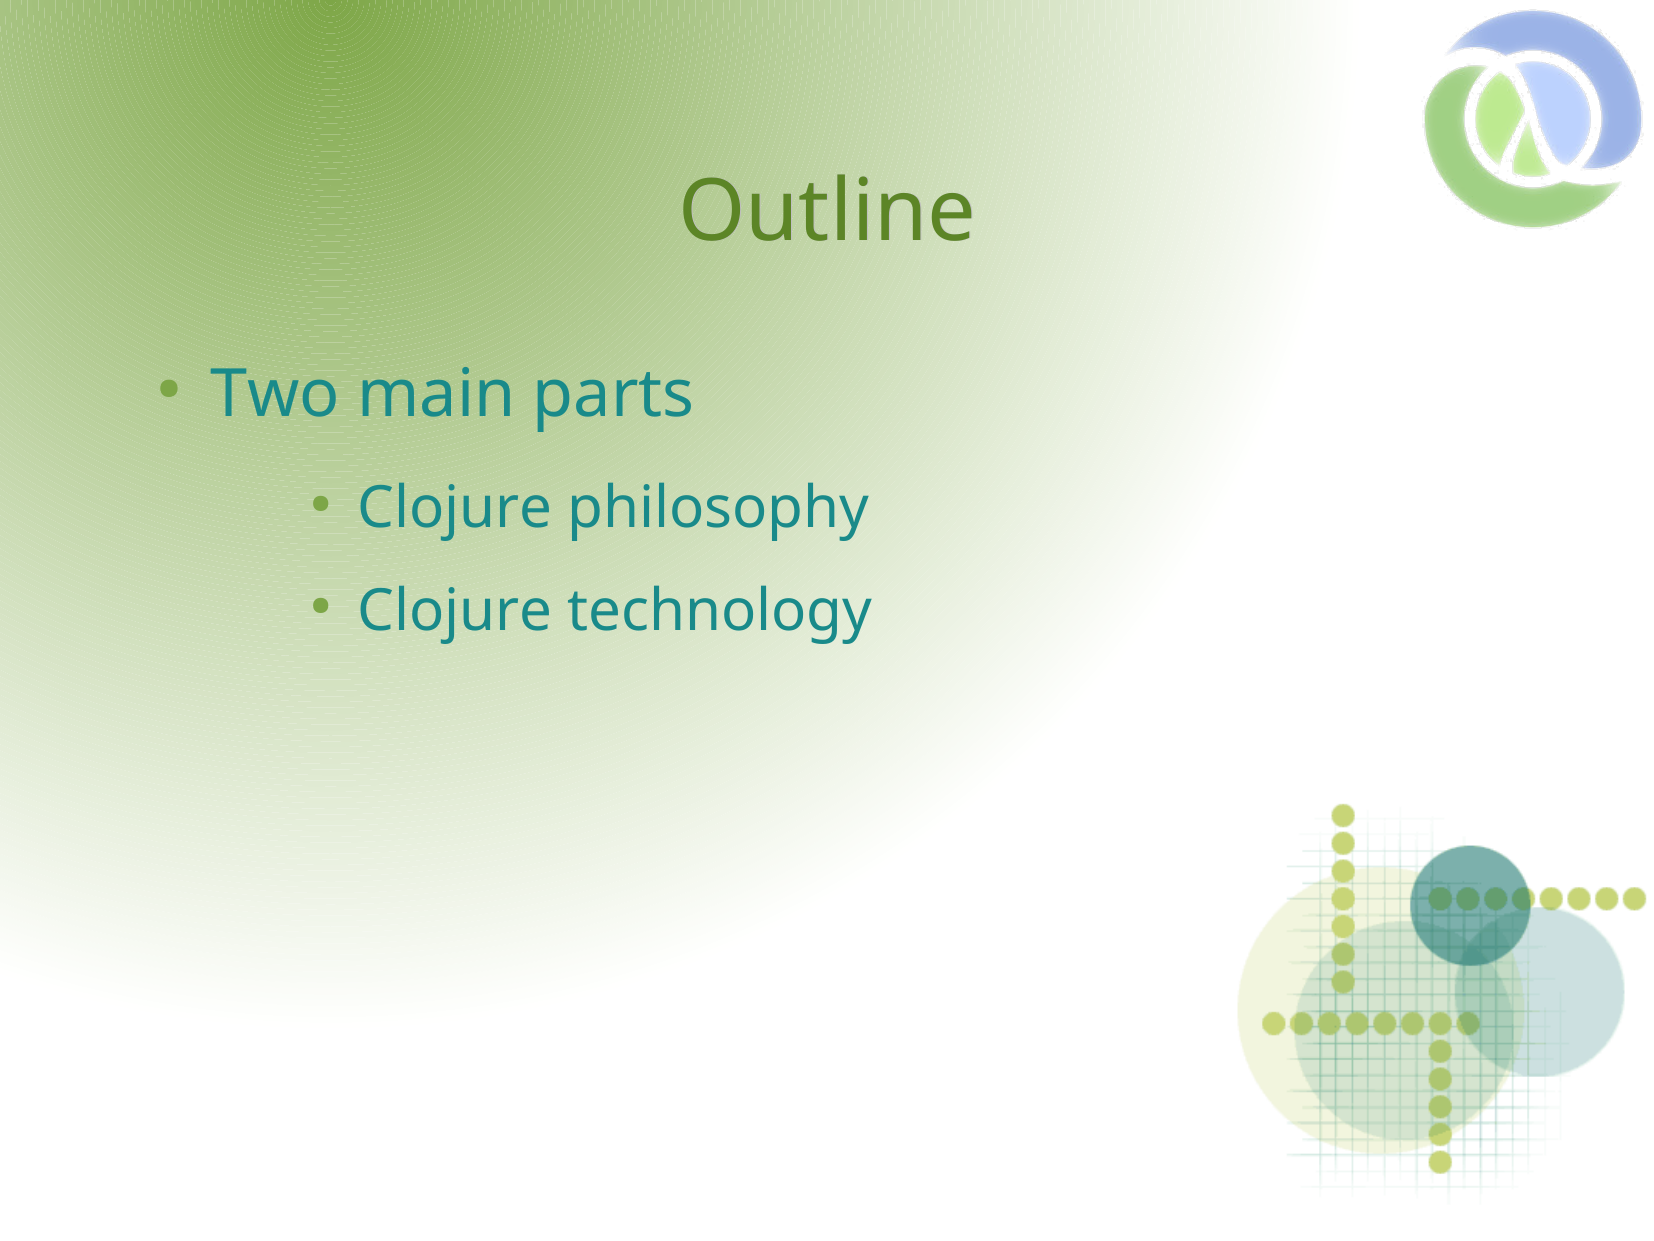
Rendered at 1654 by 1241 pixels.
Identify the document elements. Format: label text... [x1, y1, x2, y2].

title Outline [121, 102, 1534, 310]
picture [1224, 792, 1654, 1211]
list Two main parts Clojure philosophy Clojure technology [121, 344, 1534, 1127]
